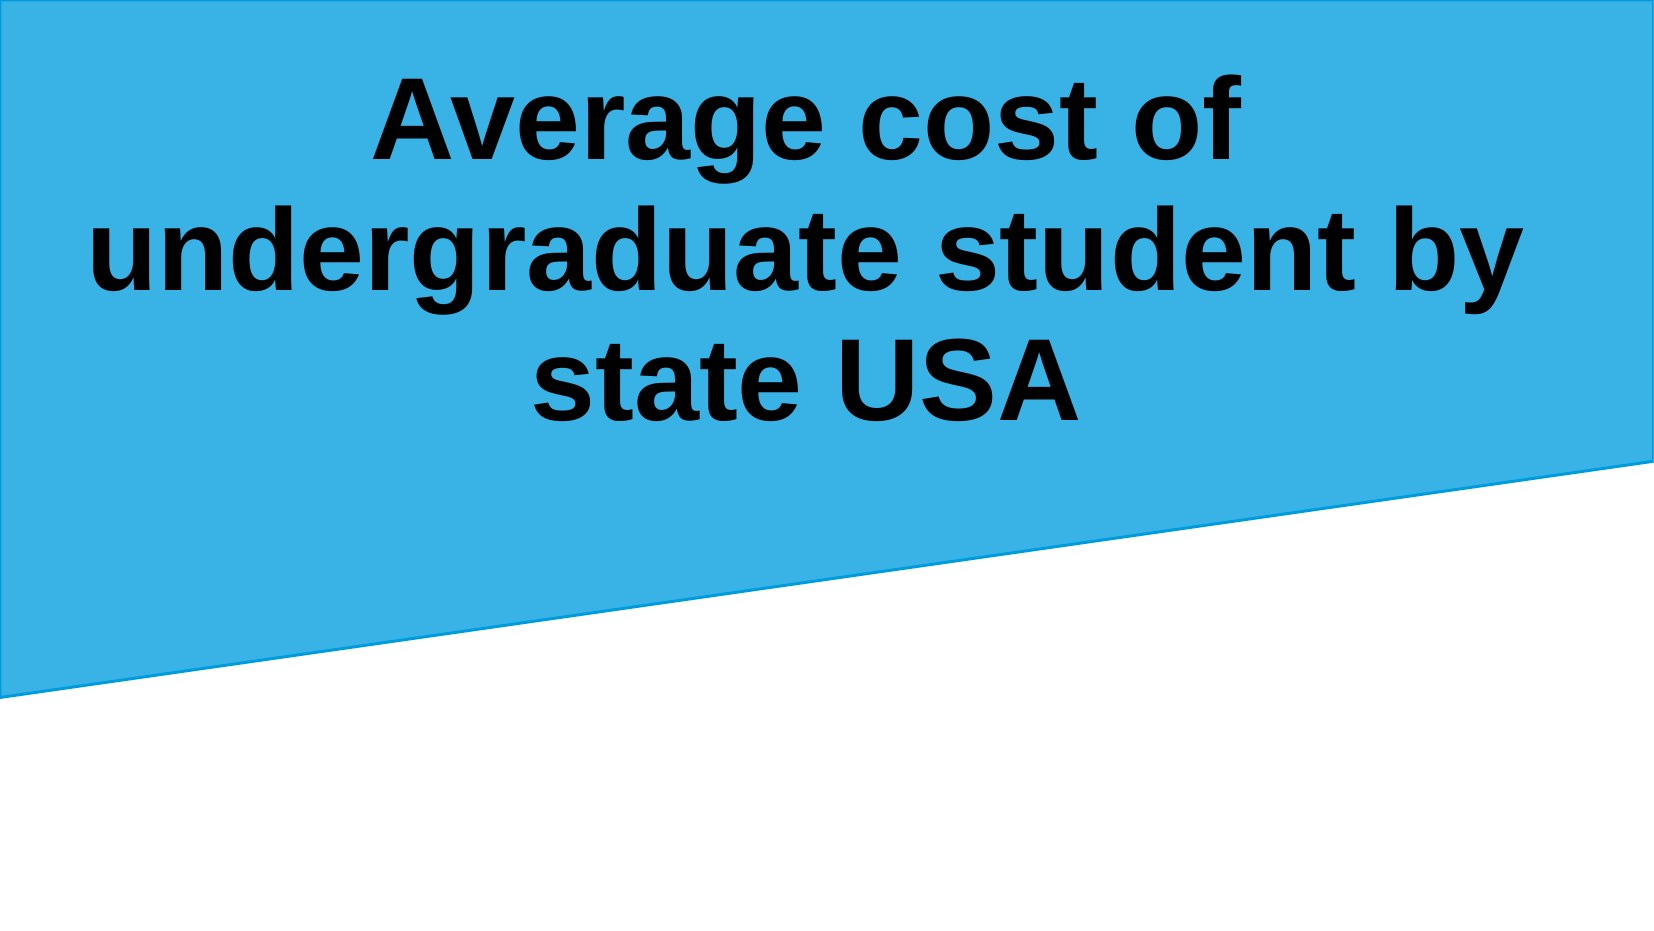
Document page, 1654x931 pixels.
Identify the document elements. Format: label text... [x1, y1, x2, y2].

title Average cost of undergraduate student by state USA [37, 53, 1576, 446]
